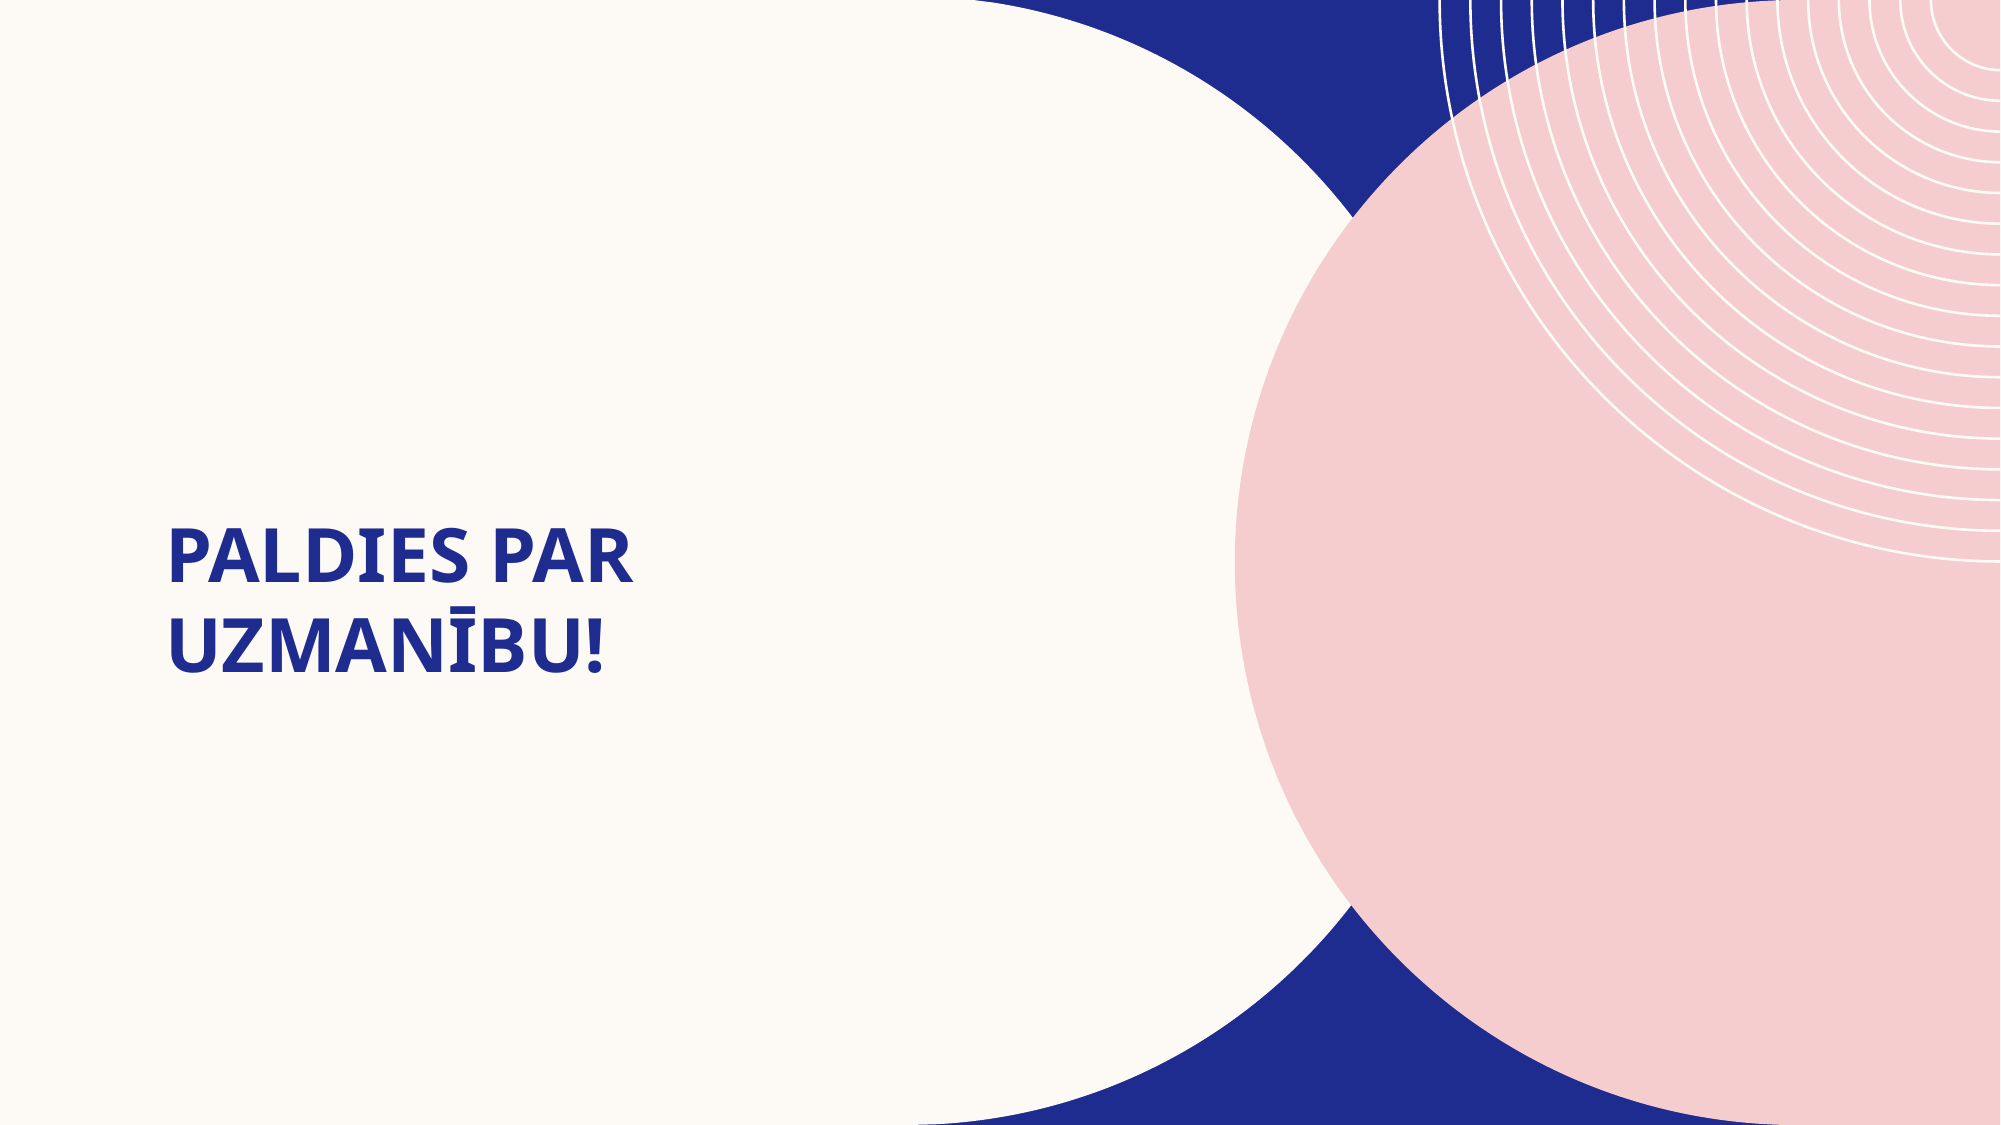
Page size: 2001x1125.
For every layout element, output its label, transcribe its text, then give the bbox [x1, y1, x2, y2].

title Paldies par uzmanību! [150, 239, 1088, 688]
